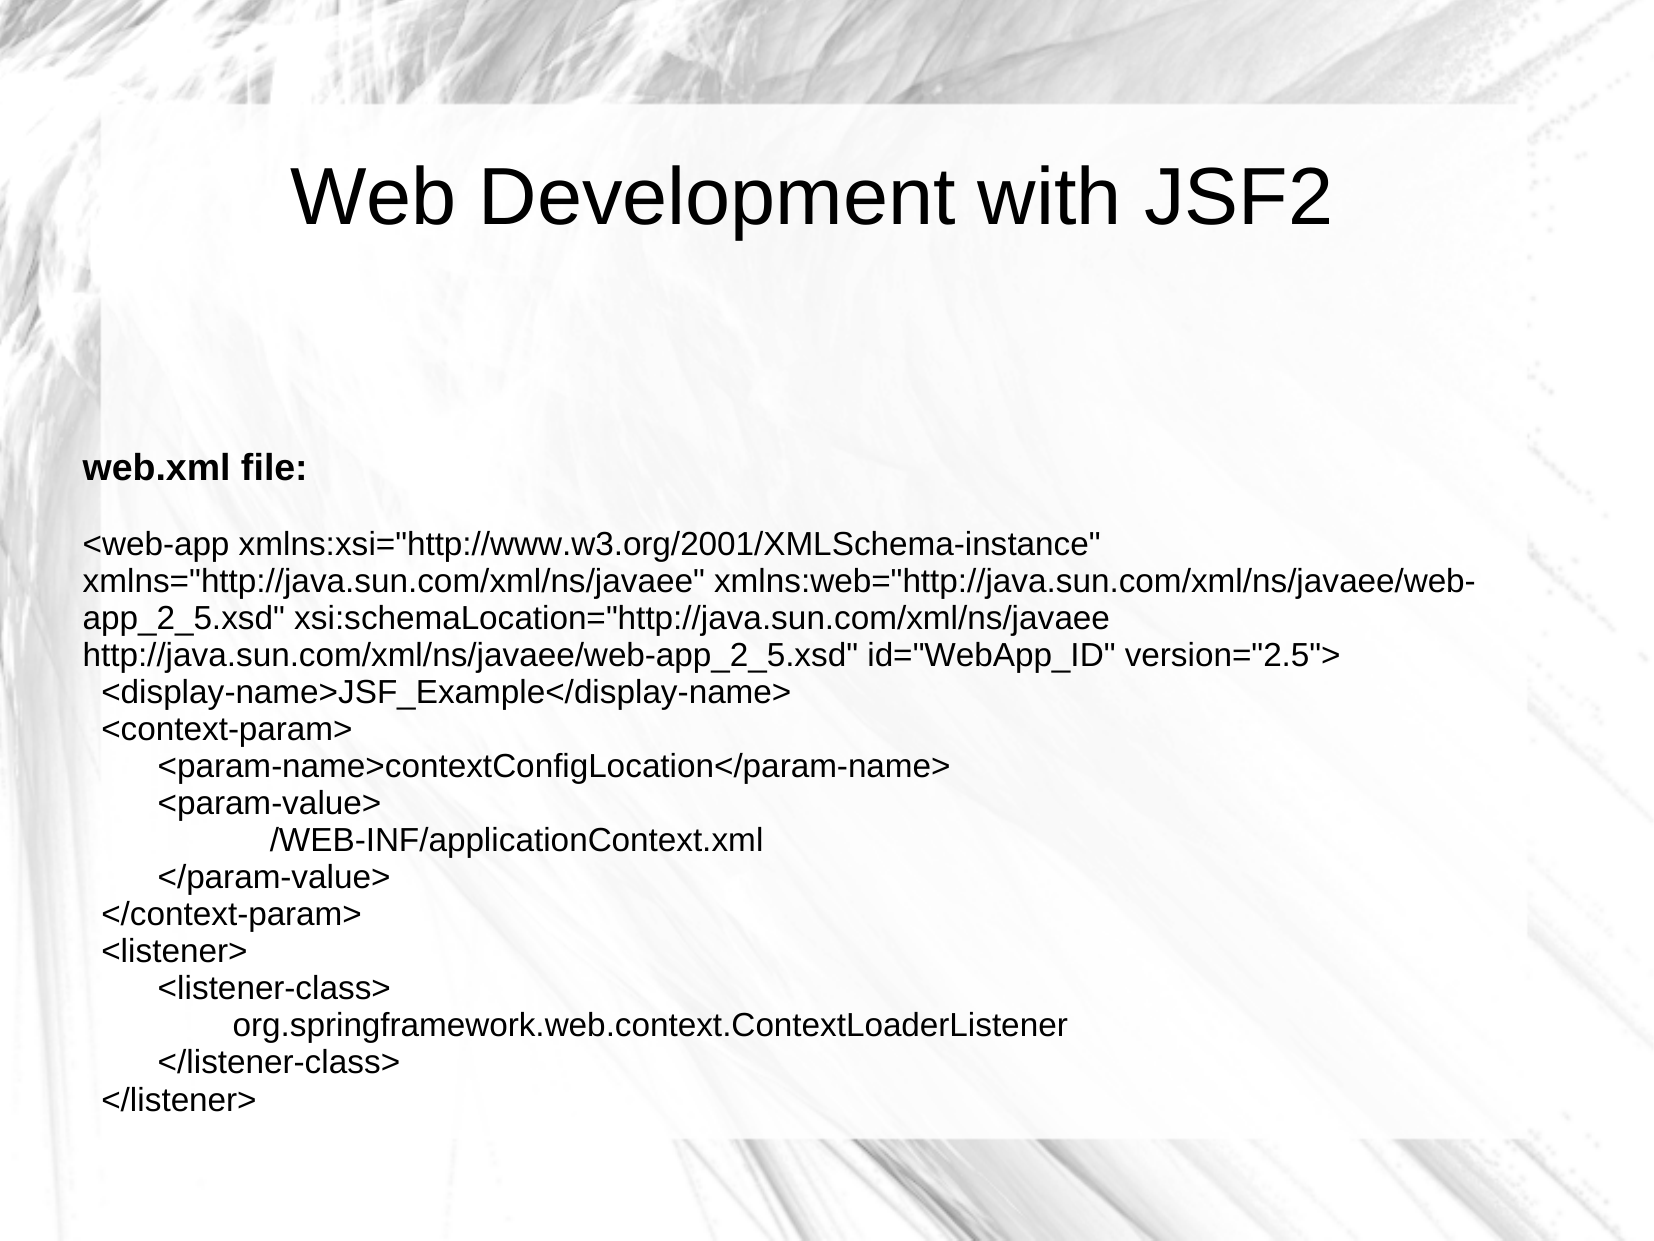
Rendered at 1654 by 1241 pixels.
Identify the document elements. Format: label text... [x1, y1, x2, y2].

subtitle web.xml file: <web-app xmlns:xsi="http://www.w3.org/2001/XMLSchema-instance" xmlns="http://java.sun.com/xml/ns/javaee" xmlns:web="http://java.sun.com/xml/ns/javaee/web-app_2_5.xsd" xsi:schemaLocation="http://java.sun.com/xml/ns/javaee http://java.sun.com/xml/ns/javaee/web-app_2_5.xsd" id="WebApp_ID" version="2.5"> <display-name>JSF_Example</display-name> <context-param> <param-name>contextConfigLocation</param-name> <param-value> /WEB-INF/applicationContext.xml </param-value> </context-param> <listener> <listener-class> org.springframework.web.context.ContextLoaderListener </listener-class> </listener> [82, 345, 1538, 1220]
title Web Development with JSF2 [118, 112, 1506, 281]
picture [0, 0, 1654, 1241]
